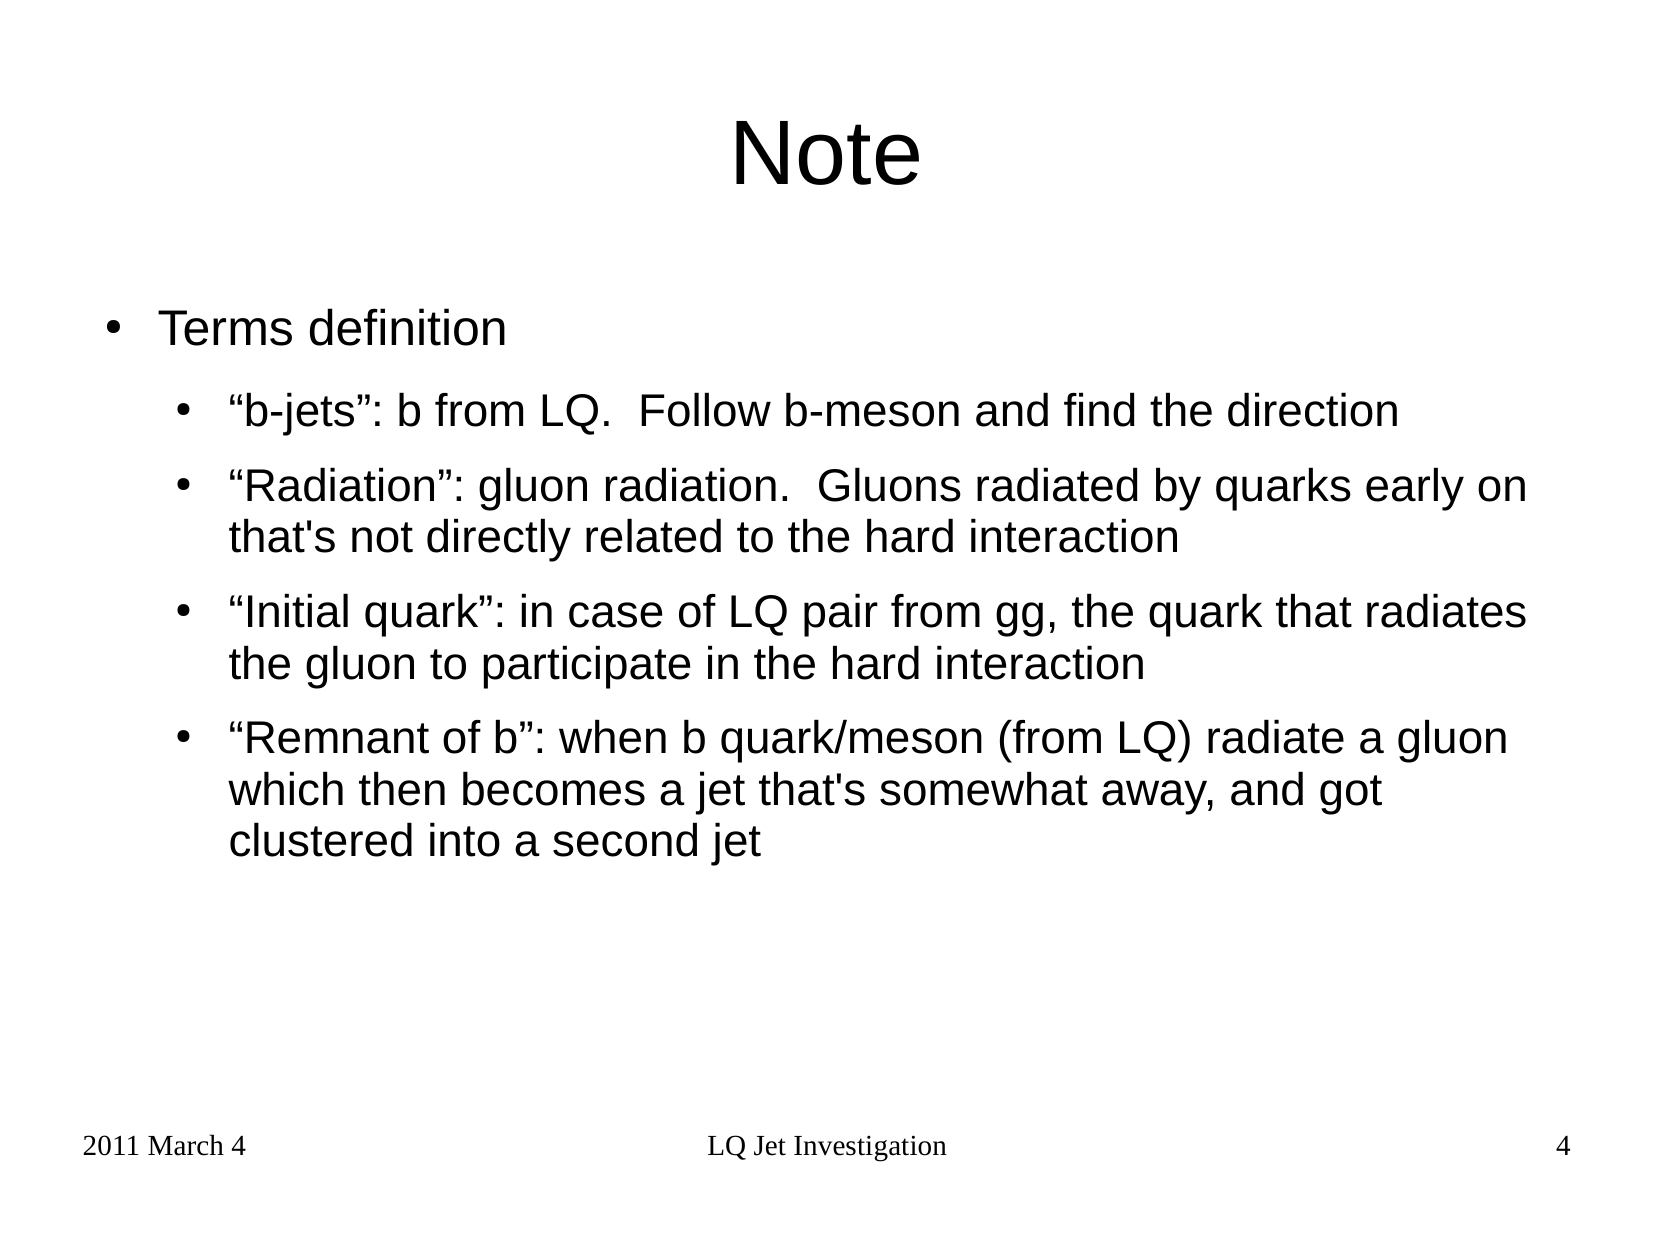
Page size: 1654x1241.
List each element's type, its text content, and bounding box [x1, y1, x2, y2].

list Terms definition “b-jets”: b from LQ. Follow b-meson and find the direction “Radiation”: gluon radiation. Gluons radiated by quarks early on that's not directly related to the hard interaction “Initial quark”: in case of LQ pair from gg, the quark that radiates the gluon to participate in the hard interaction “Remnant of b”: when b quark/meson (from LQ) radiate a gluon which then becomes a jet that's somewhat away, and got clustered into a second jet [86, 300, 1576, 1119]
title Note [82, 56, 1571, 250]
